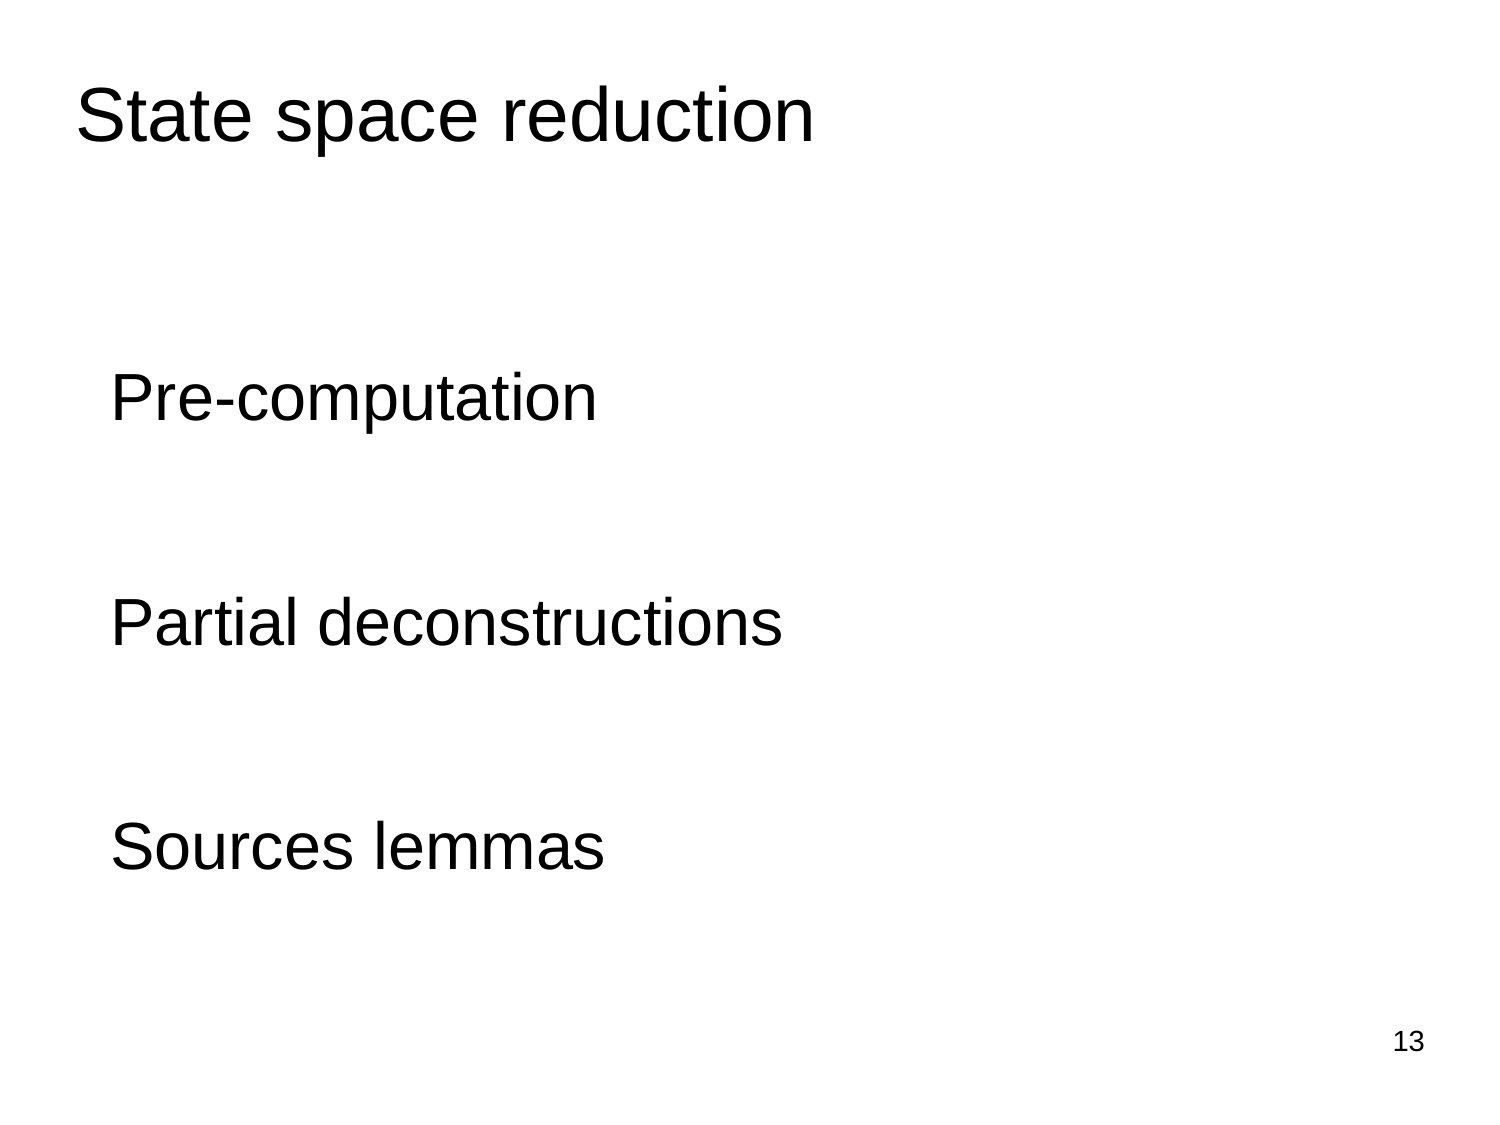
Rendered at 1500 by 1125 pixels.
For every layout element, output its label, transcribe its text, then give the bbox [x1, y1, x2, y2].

subtitle Pre-computation Partial deconstructions Sources lemmas [75, 230, 1425, 1014]
title State space reduction [75, 44, 1425, 185]
